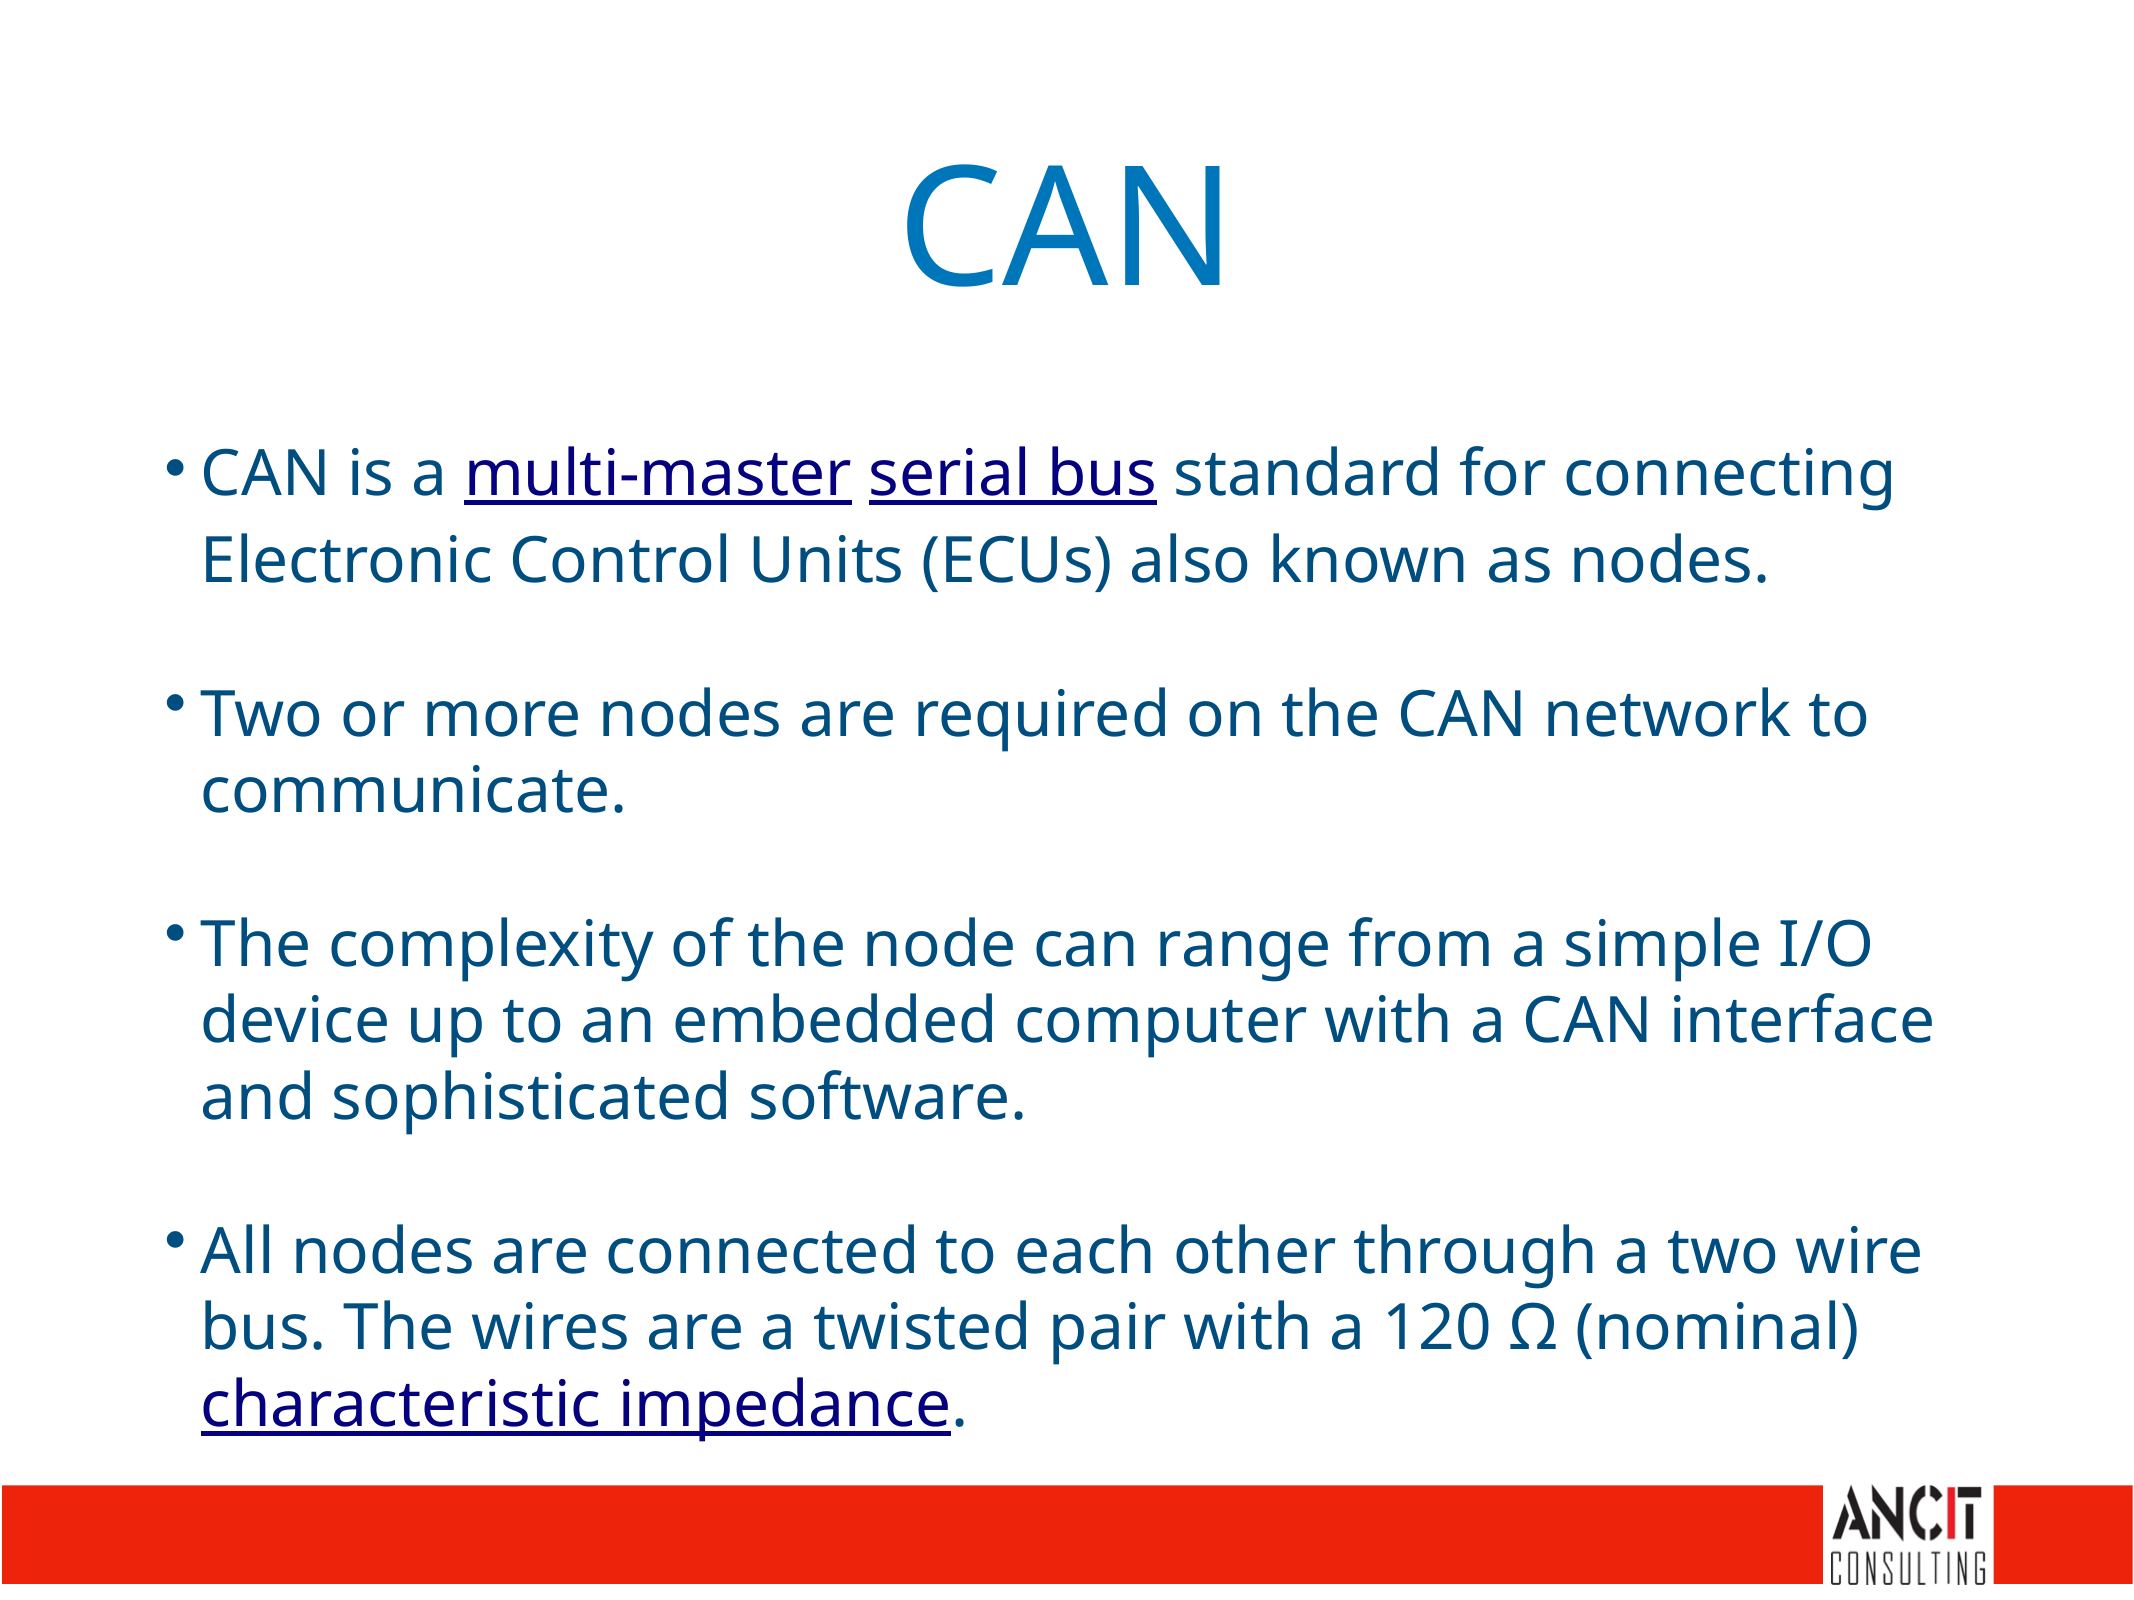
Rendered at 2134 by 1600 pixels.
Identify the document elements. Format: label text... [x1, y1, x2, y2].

text_box [1993, 1485, 2133, 1584]
title CAN [156, 41, 1978, 396]
picture [1831, 1484, 1986, 1585]
list CAN is a multi-master serial bus standard for connecting Electronic Control Units (ECUs) also known as nodes. Two or more nodes are required on the CAN network to communicate. The complexity of the node can range from a simple I/O device up to an embedded computer with a CAN interface and sophisticated software. All nodes are connected to each other through a two wire bus. The wires are a twisted pair with a 120 Ω (nominal) characteristic impedance. [156, 425, 1978, 1457]
text_box [2, 1485, 1823, 1584]
